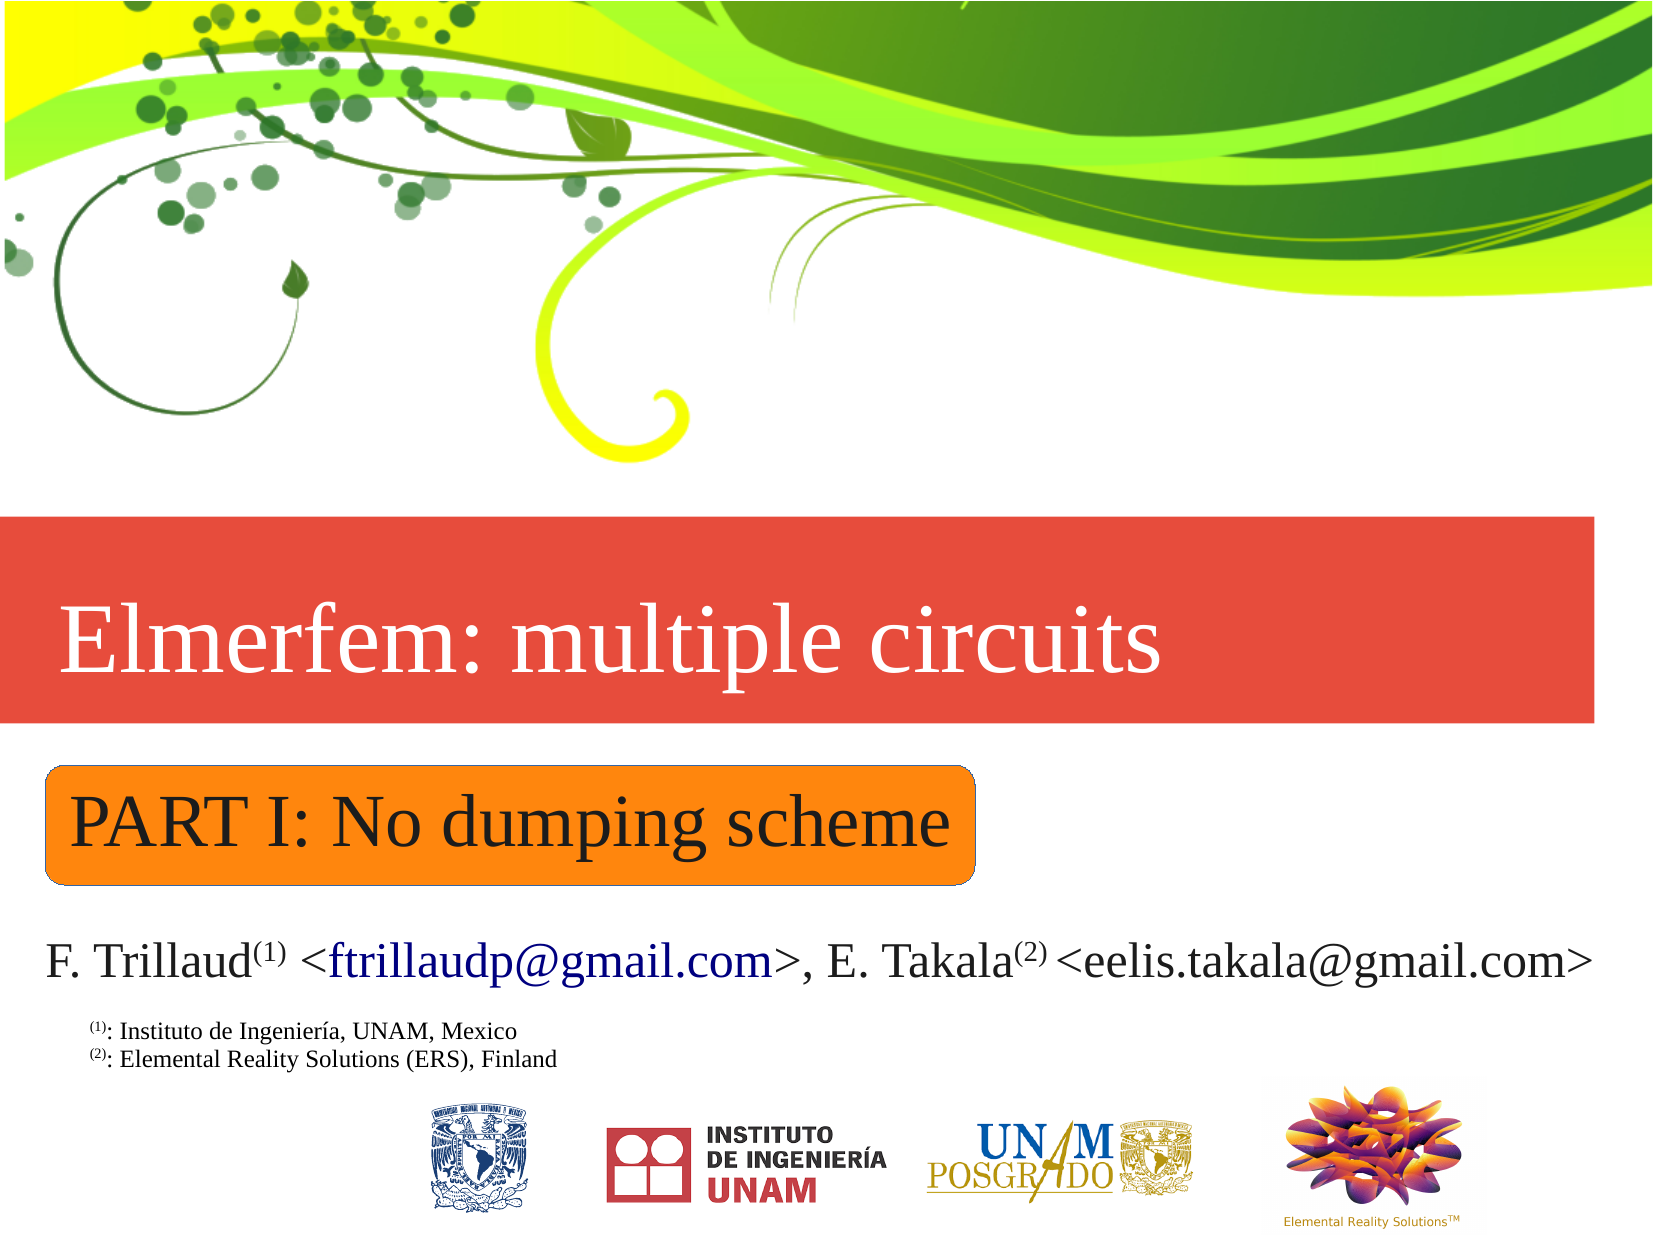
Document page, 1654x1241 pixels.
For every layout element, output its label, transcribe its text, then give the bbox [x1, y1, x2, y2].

text_box [45, 765, 975, 886]
picture [581, 1117, 907, 1209]
picture [918, 1109, 1201, 1214]
text_box PART I: No dumping scheme [69, 780, 1036, 901]
text_box (1): Instituto de Ingeniería, UNAM, Mexico (2): Elemental Reality Solutions (ERS), Finland [75, 1009, 646, 1081]
title Elmerfem: multiple circuits [59, 546, 1595, 694]
picture [2, 1, 1653, 477]
picture [419, 1098, 540, 1219]
subtitle F. Trillaud(1) <ftrillaudp@gmail.com>, E. Takala(2) <eelis.takala@gmail.com> [45, 933, 1615, 1054]
picture [1261, 1076, 1487, 1235]
